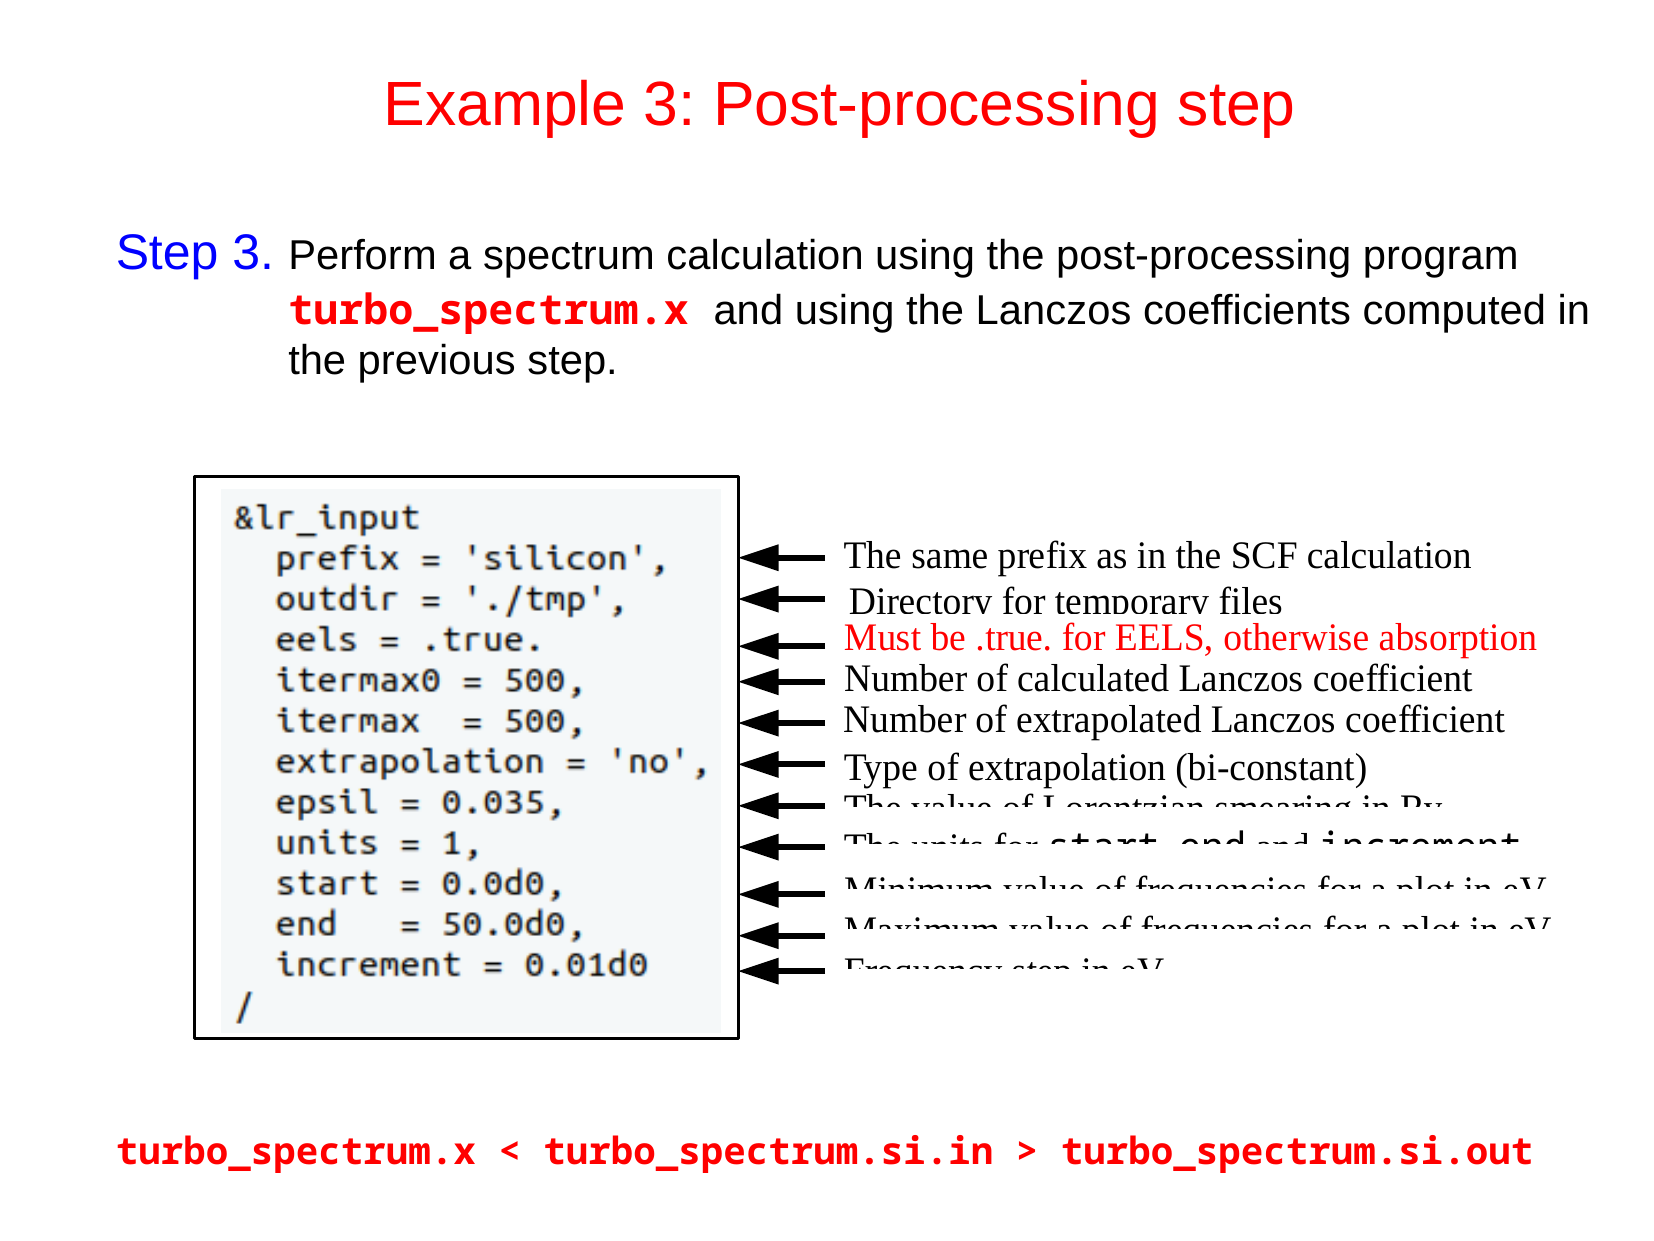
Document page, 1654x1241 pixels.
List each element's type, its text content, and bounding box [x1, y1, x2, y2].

list turbo_spectrum.x < turbo_spectrum.si.in > turbo_spectrum.si.out [45, 1125, 1654, 1231]
list Step 3. Perform a spectrum calculation using the post-processing program turbo_spectrum.x and using the Lanczos coefficients computed in the previous step. [45, 224, 1597, 399]
title Example 3: Post-processing step [84, 32, 1574, 175]
picture [221, 489, 721, 1033]
chart [723, 410, 1626, 969]
